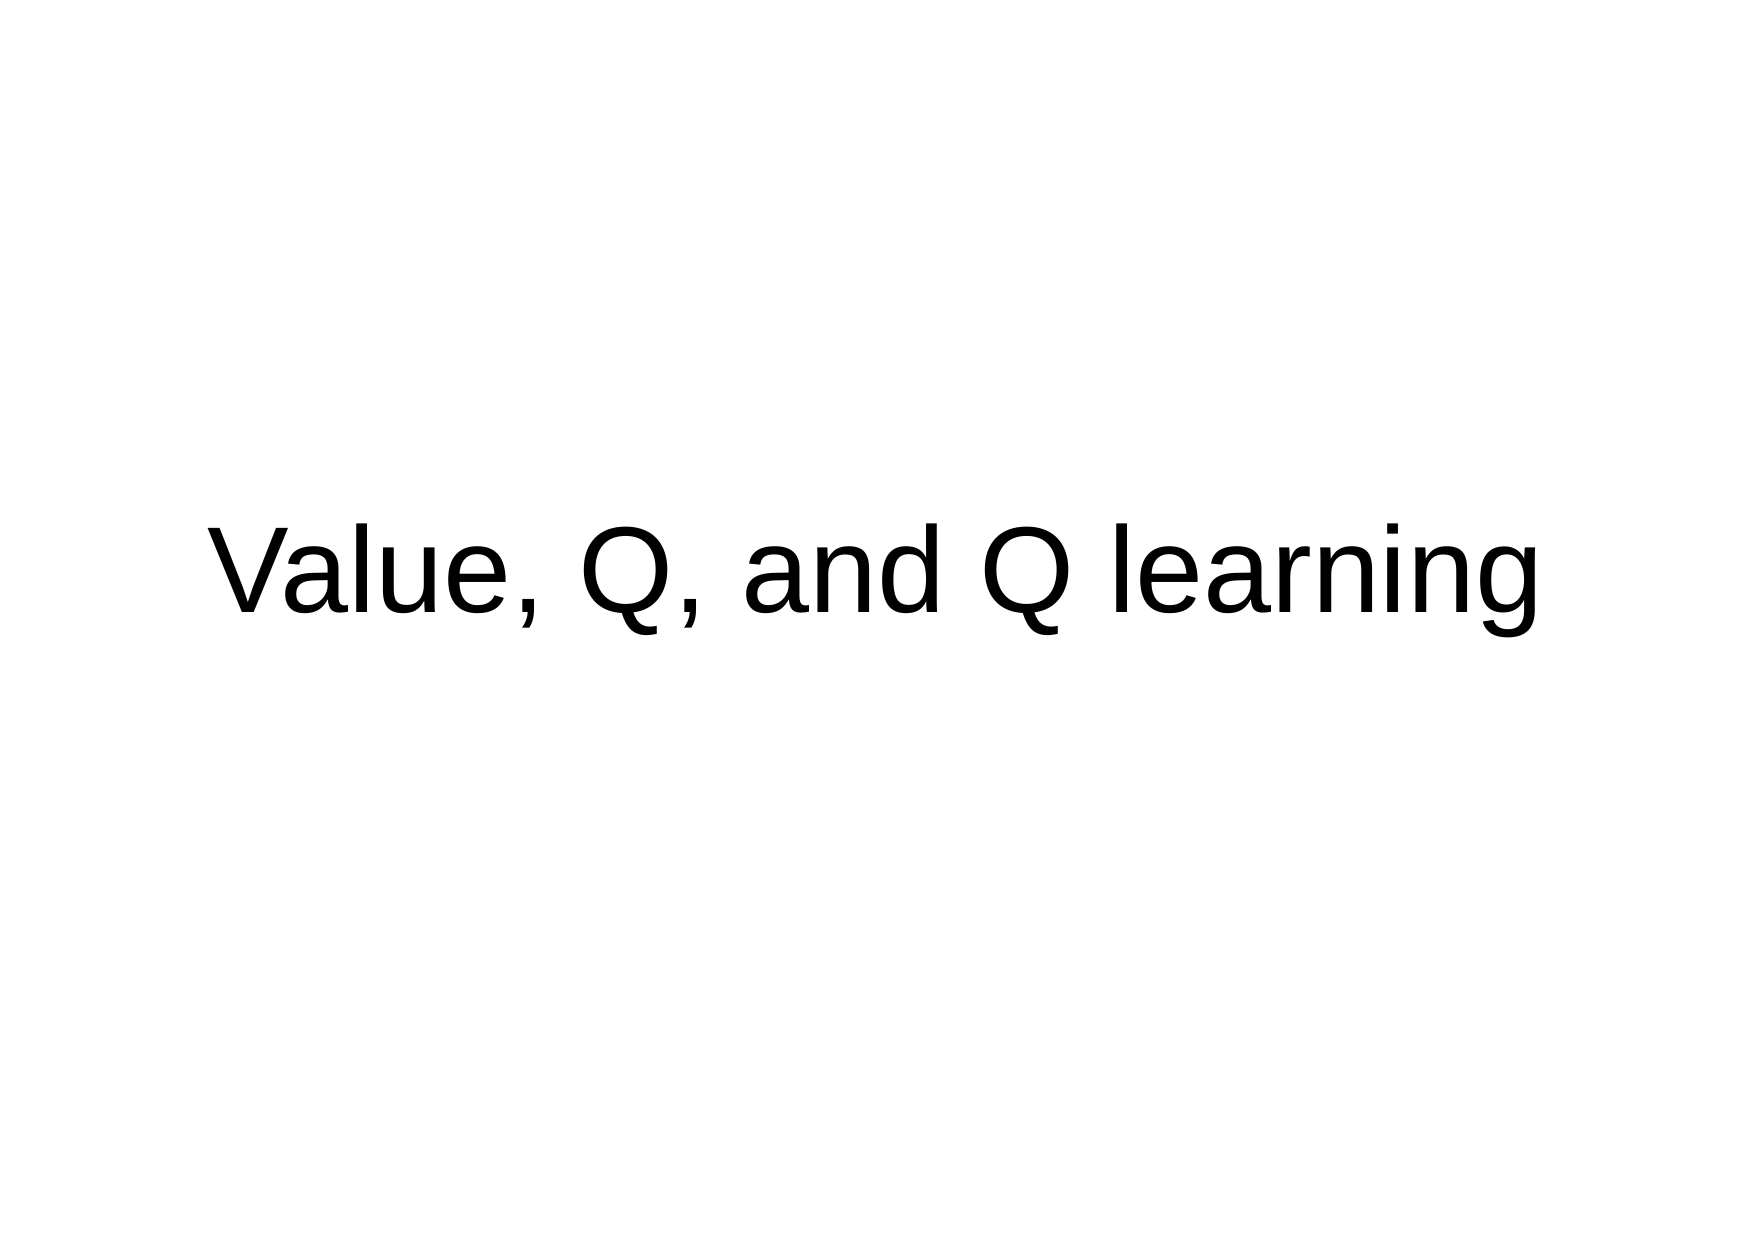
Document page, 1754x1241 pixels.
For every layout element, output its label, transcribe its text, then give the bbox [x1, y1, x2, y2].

title Value, Q, and Q learning [86, 466, 1666, 674]
